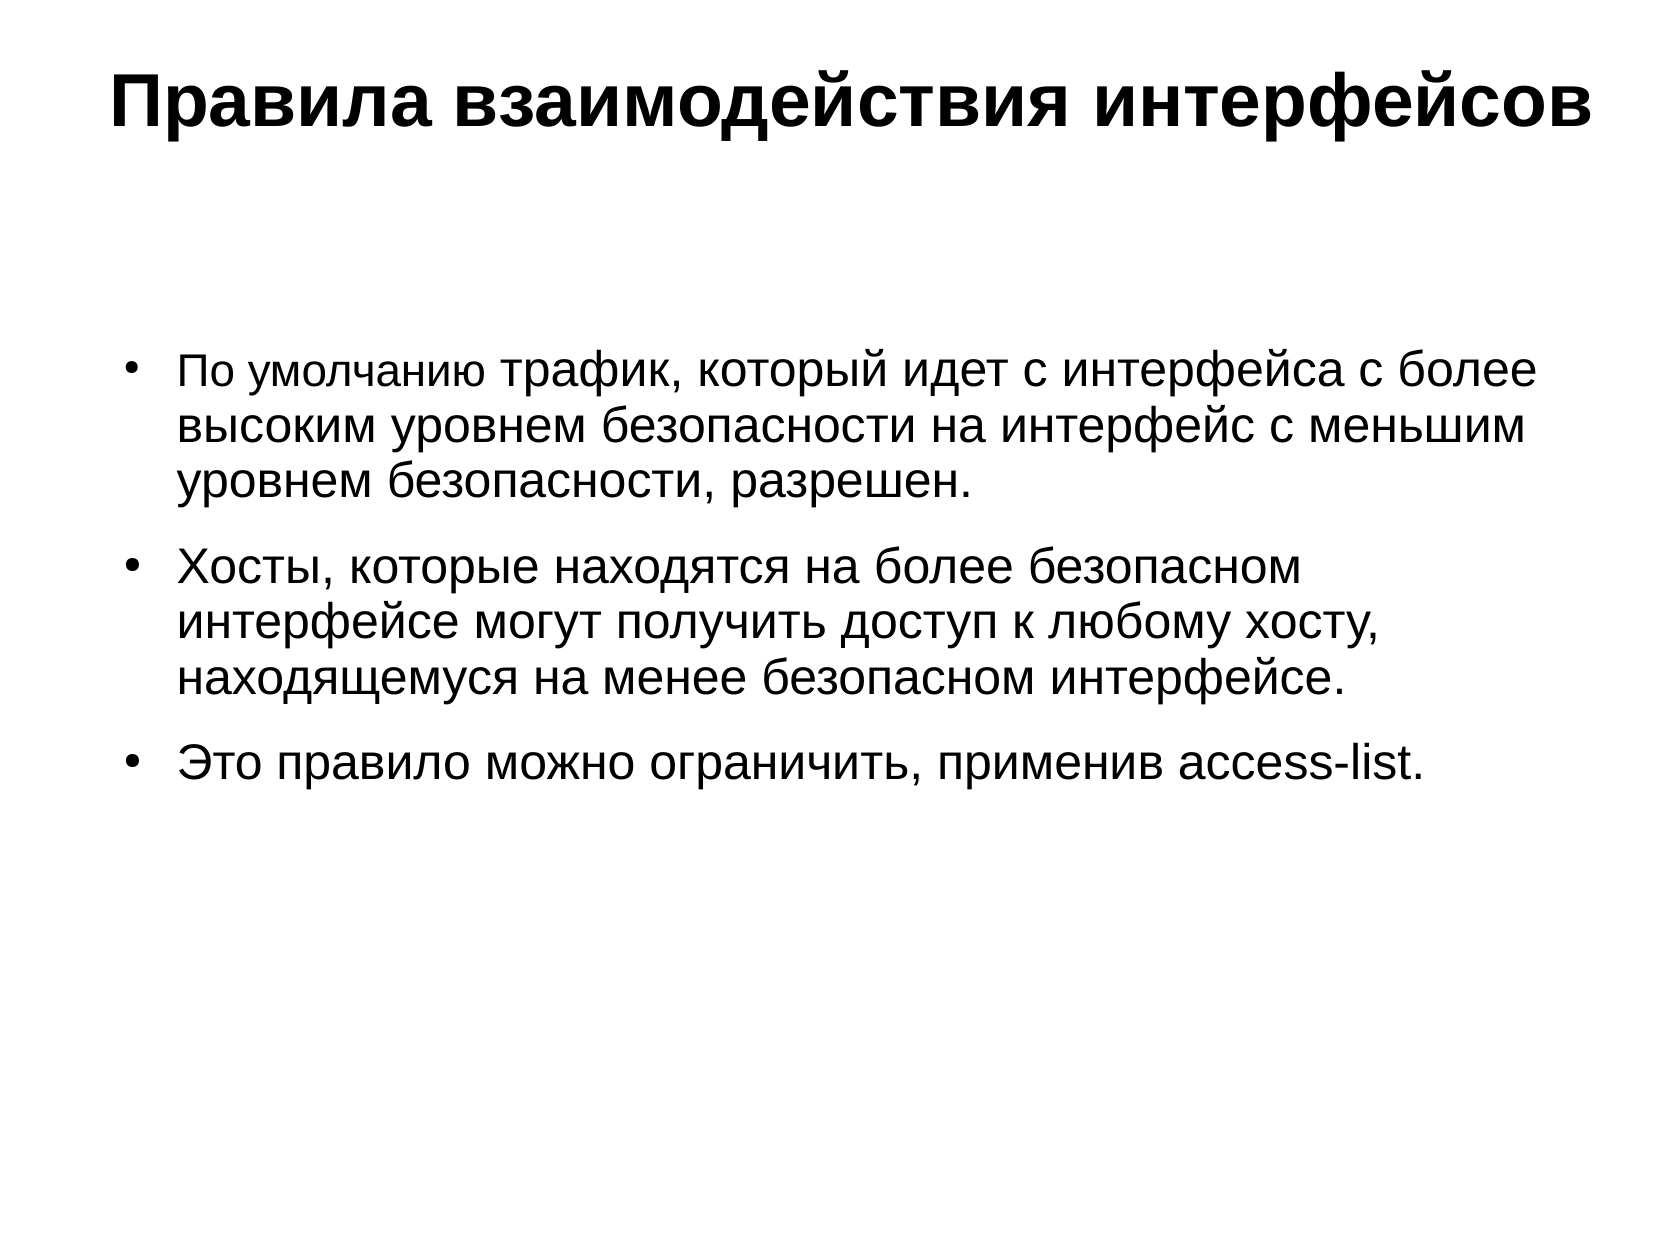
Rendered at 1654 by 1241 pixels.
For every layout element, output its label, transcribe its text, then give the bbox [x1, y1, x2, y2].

text_box Правила взаимодействия интерфейсов [64, 37, 1613, 151]
list По умолчанию трафик, который идет с интерфейса с более высоким уровнем безопасности на интерфейс с меньшим уровнем безопасности, разрешен. Хосты, которые находятся на более безопасном интерфейсе могут получить доступ к любому хосту, находящемуся на менее безопасном интерфейсе. Это правило можно ограничить, применив access-list. [105, 260, 1548, 1088]
